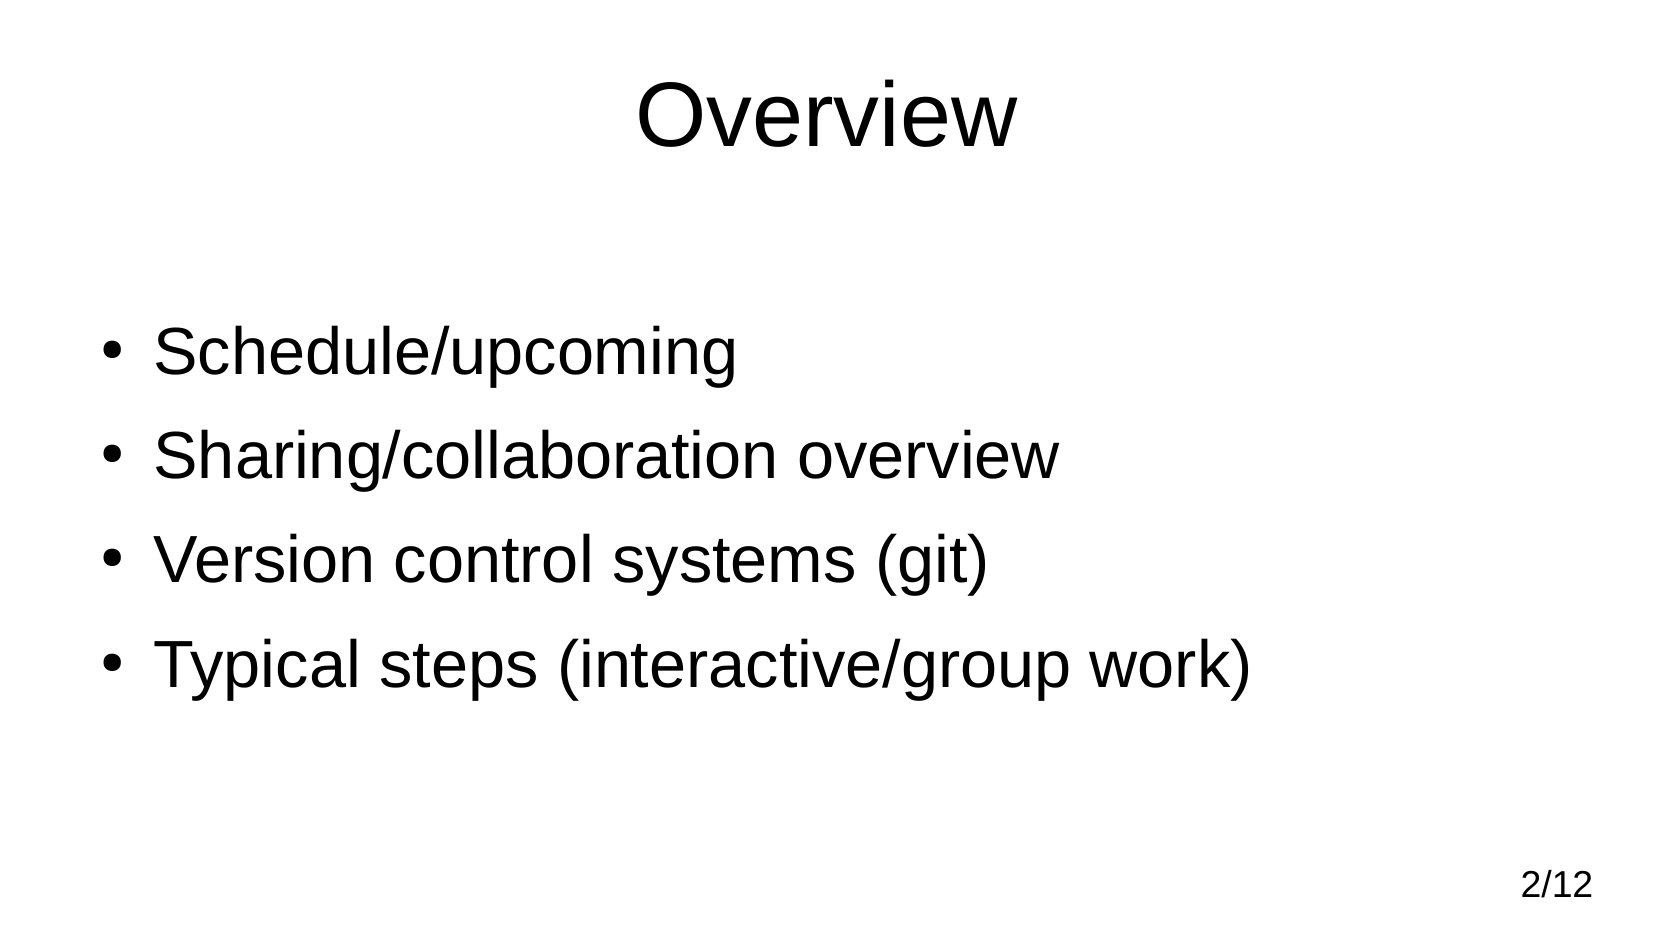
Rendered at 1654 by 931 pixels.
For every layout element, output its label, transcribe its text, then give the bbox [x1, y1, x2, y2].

title Overview [82, 37, 1571, 193]
list Schedule/upcoming Sharing/collaboration overview Version control systems (git) Typical steps (interactive/group work) [82, 217, 1571, 798]
text_box <number>/12 [1505, 856, 1625, 914]
